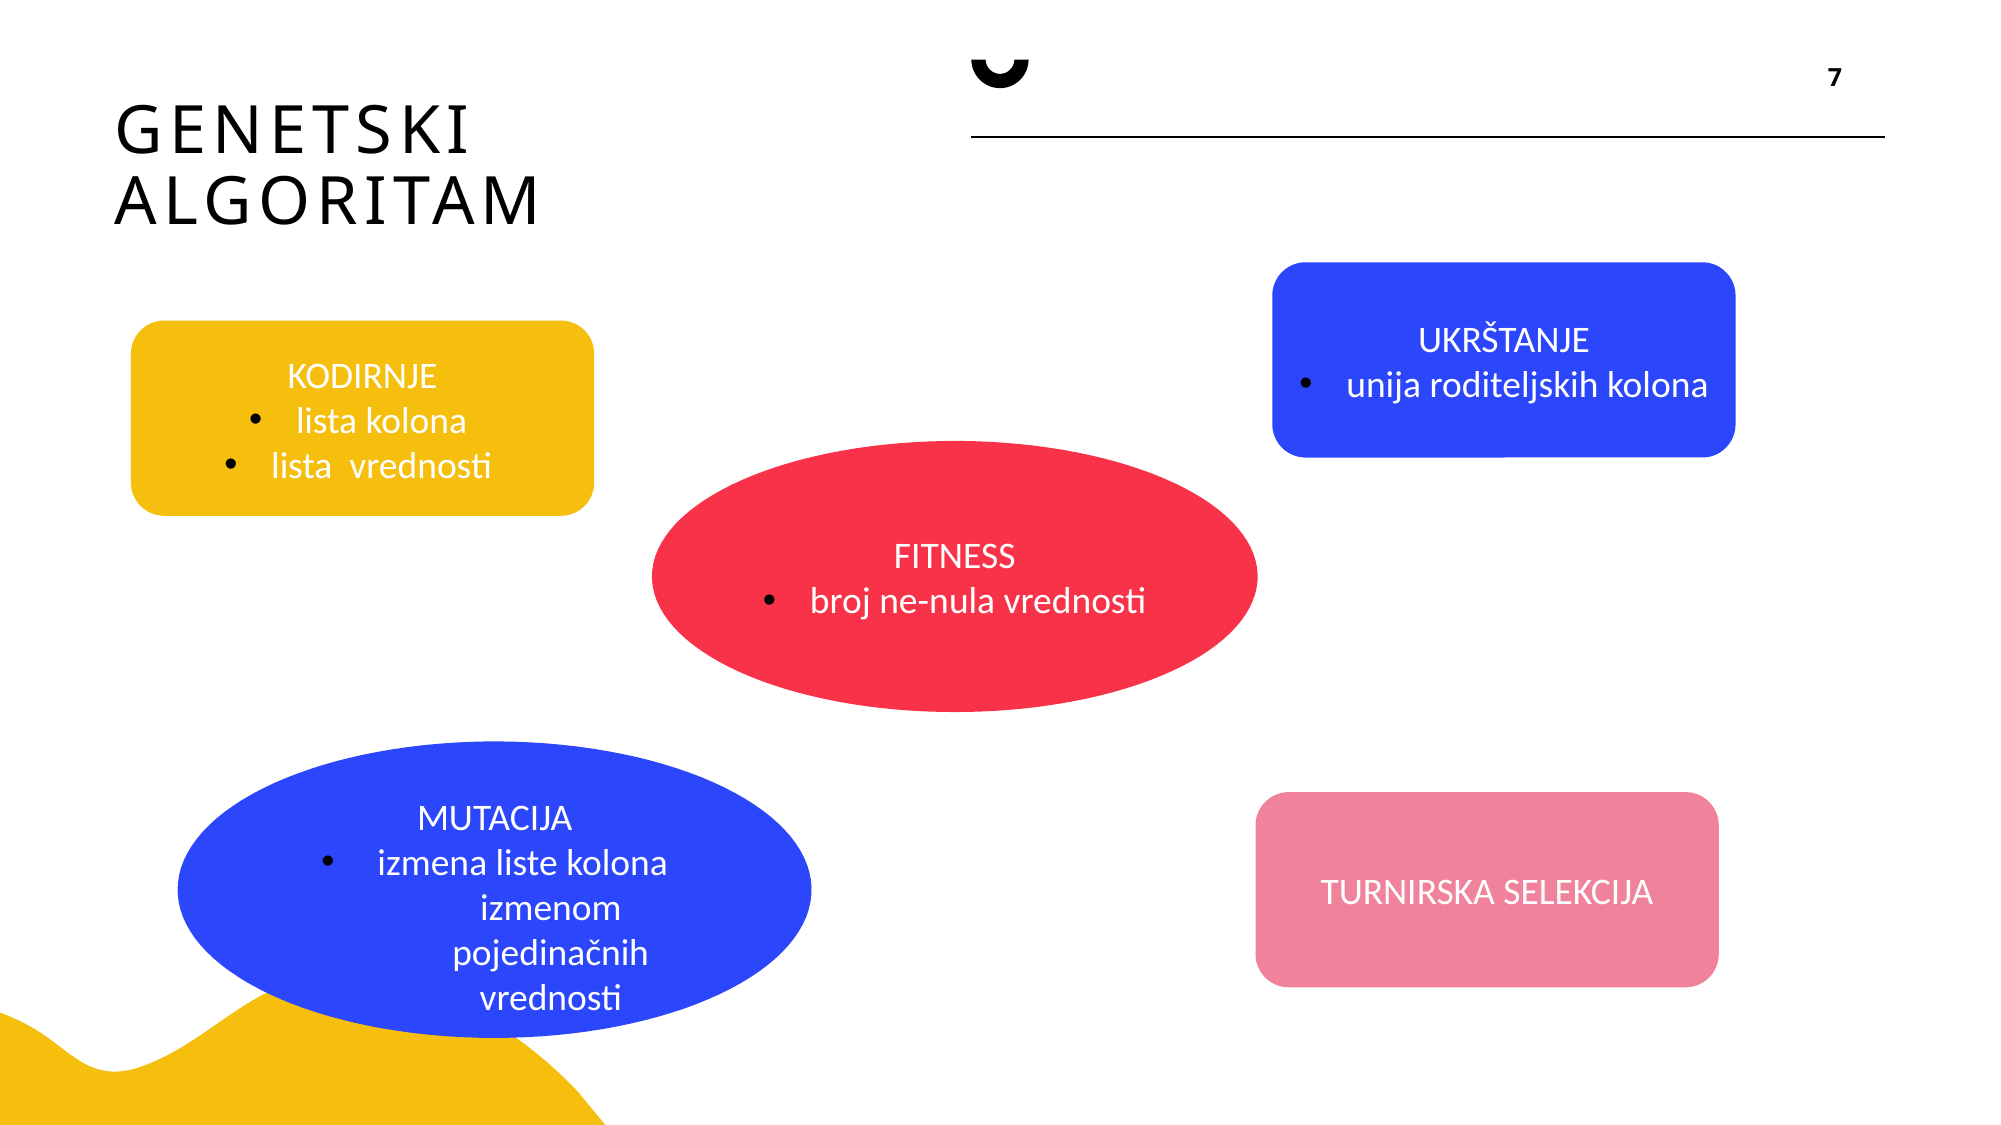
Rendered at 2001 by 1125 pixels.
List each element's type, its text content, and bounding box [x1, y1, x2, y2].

text_box TURNIRSKA SELEKCIJA [1256, 793, 1718, 987]
text_box MUTACIJA izmena liste kolona izmenom pojedinačnih vrednosti [178, 742, 811, 1037]
text_box KODIRNJE lista kolona lista vrednosti [131, 321, 594, 515]
text_box FITNESS broj ne-nula vrednosti [652, 441, 1257, 712]
title Genetski algoritam [114, 88, 933, 383]
text_box [1827, 25, 1886, 103]
text_box UKRŠTANJE unija roditeljskih kolona [1273, 263, 1735, 457]
